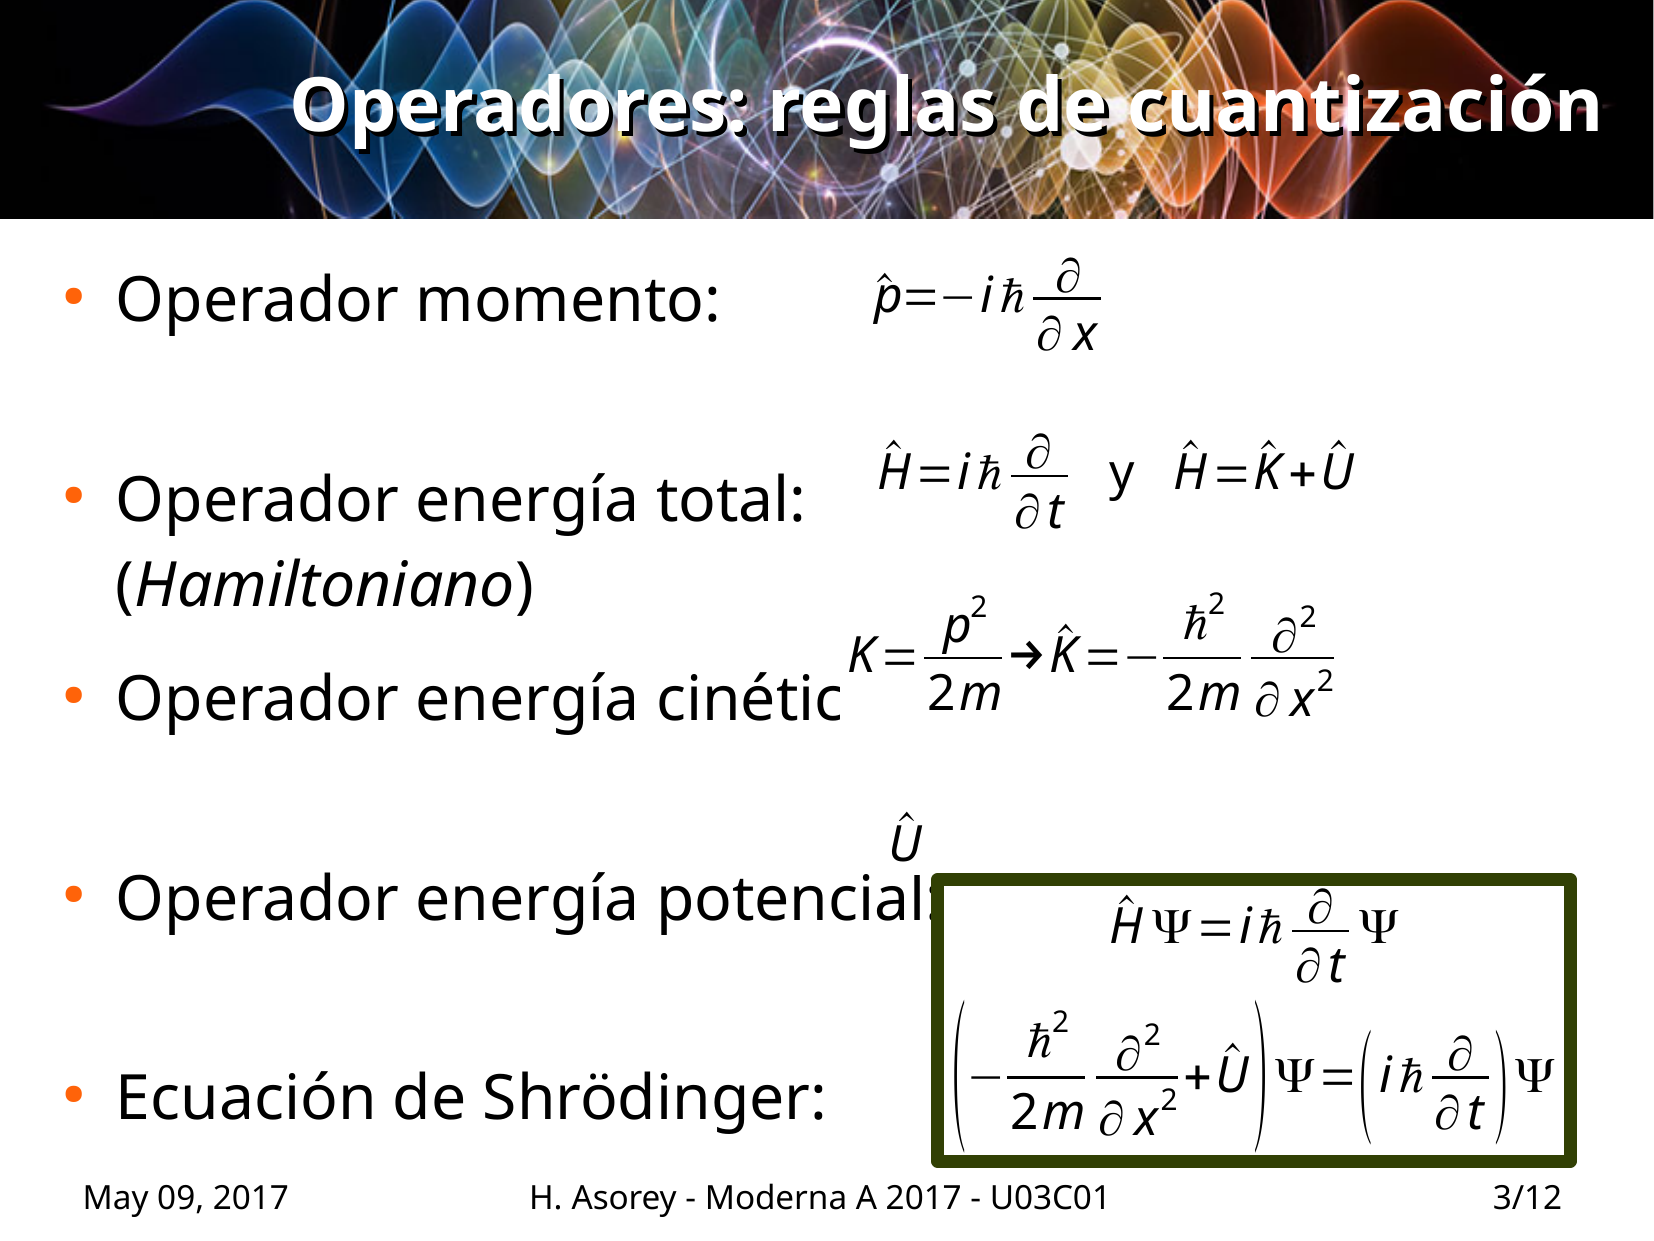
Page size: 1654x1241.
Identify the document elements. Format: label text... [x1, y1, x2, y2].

chart [840, 585, 1343, 729]
list Operador momento: Operador energía total: (Hamiltoniano) Operador energía cinética: Operador energía potencial: Ecuación de Shrödinger: [45, 255, 1606, 1156]
chart [863, 255, 1111, 364]
title Operadores: reglas de cuantización [45, 15, 1606, 191]
chart [943, 885, 1565, 1156]
chart [870, 431, 1363, 541]
picture [0, 0, 1654, 219]
chart [882, 810, 931, 875]
